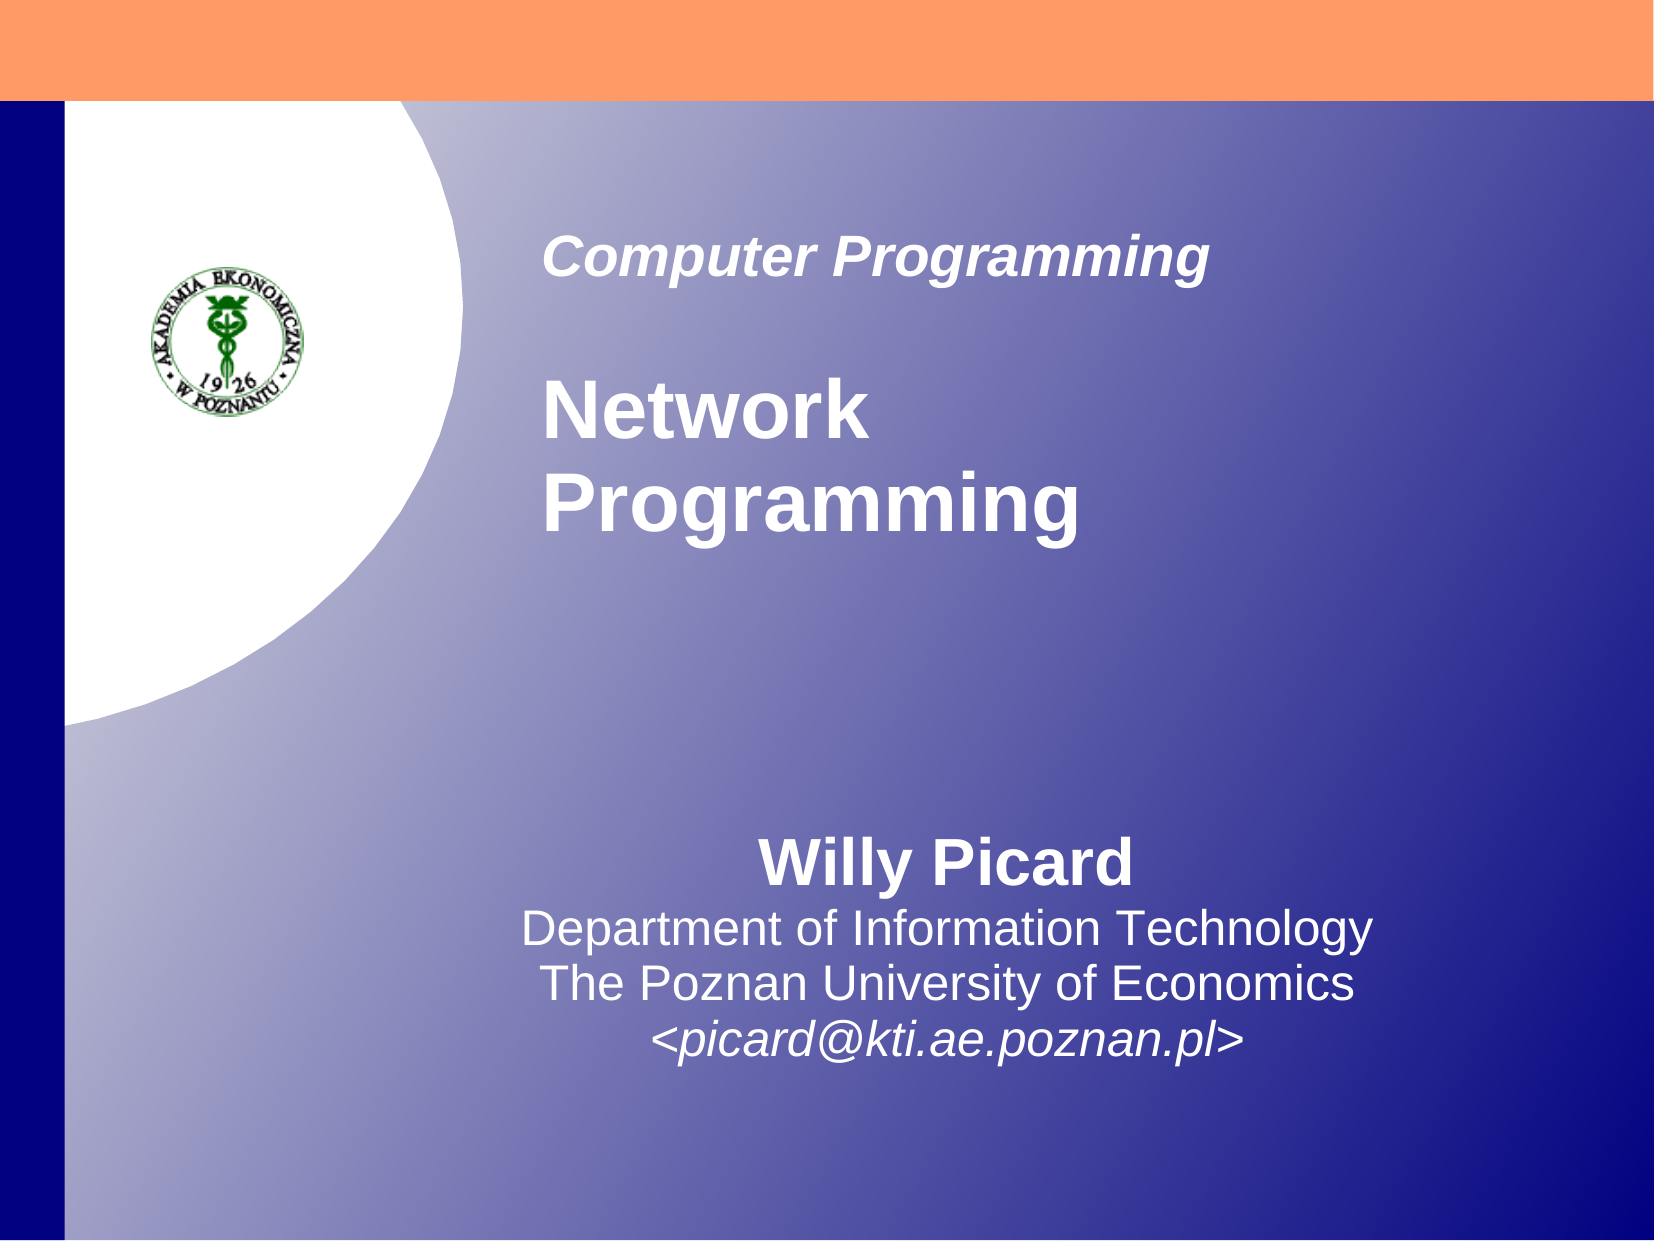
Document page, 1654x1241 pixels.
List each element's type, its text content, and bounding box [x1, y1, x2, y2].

picture [151, 267, 304, 417]
title Computer Programming Network Programming [541, 223, 1588, 653]
